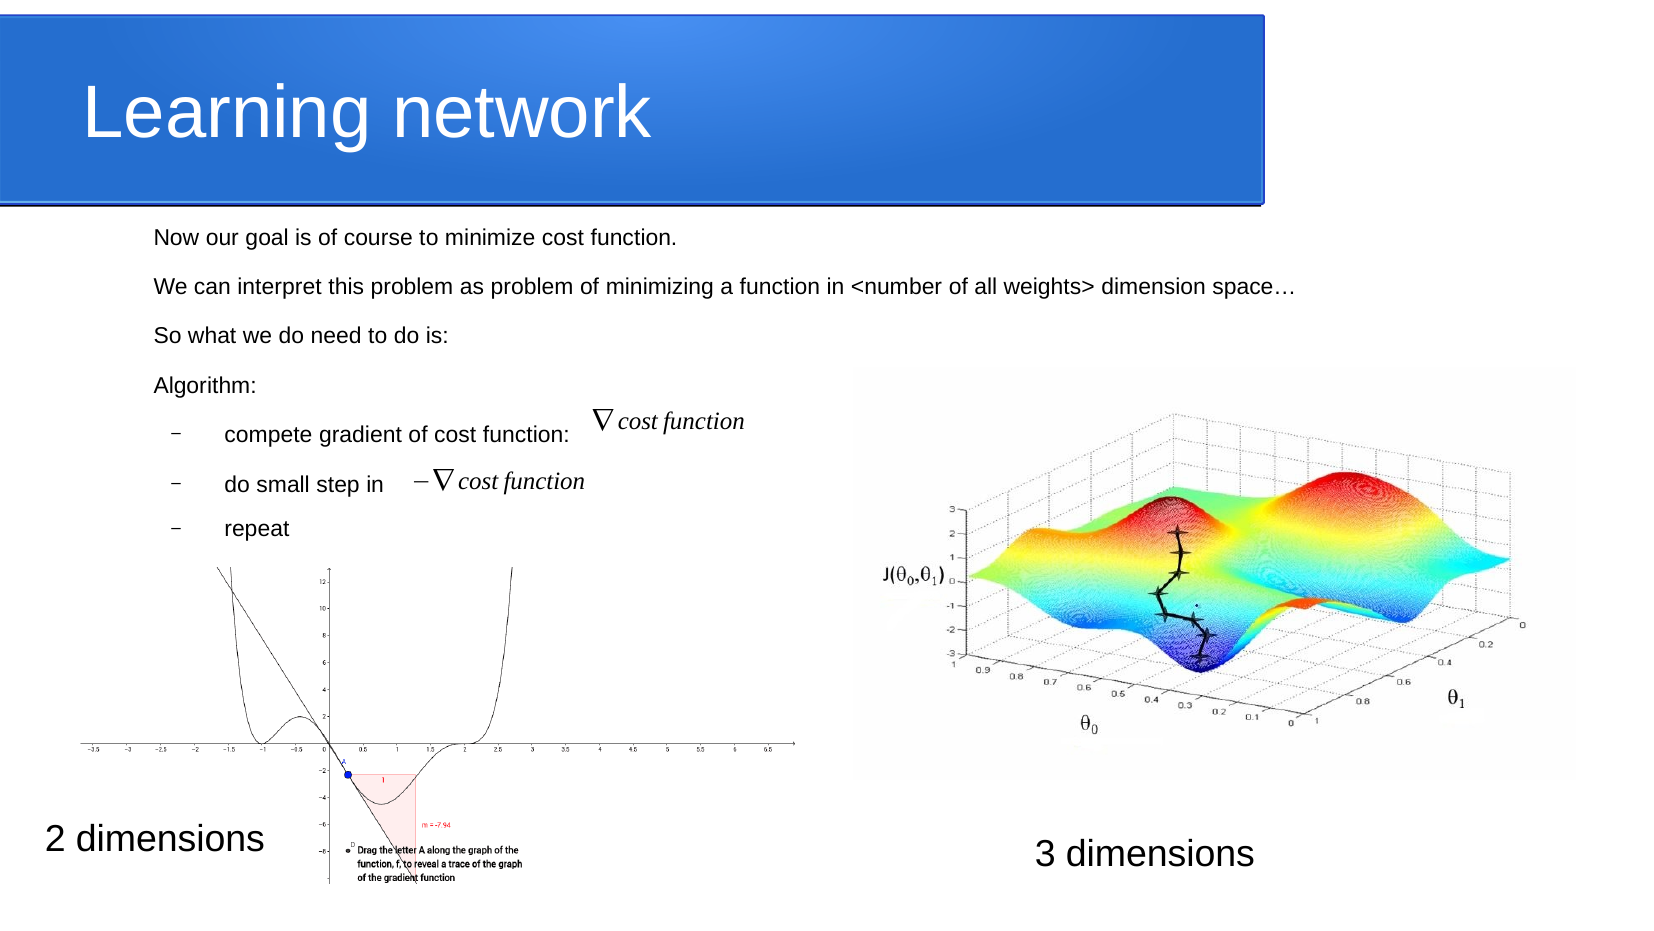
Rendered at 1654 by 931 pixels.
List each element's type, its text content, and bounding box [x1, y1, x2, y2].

list Now our goal is of course to minimize cost function. We can interpret this problem as problem of minimizing a function in <number of all weights> dimension space… So what we do need to do is: Algorithm: compete gradient of cost function: do small step in repeat [82, 224, 1571, 764]
chart [405, 467, 592, 496]
text_box 3 dimensions [1020, 825, 1306, 882]
picture [853, 367, 1576, 781]
chart [585, 407, 752, 436]
text_box 2 dimensions [30, 810, 316, 867]
title Learning network [82, 35, 1235, 189]
picture [80, 567, 796, 886]
